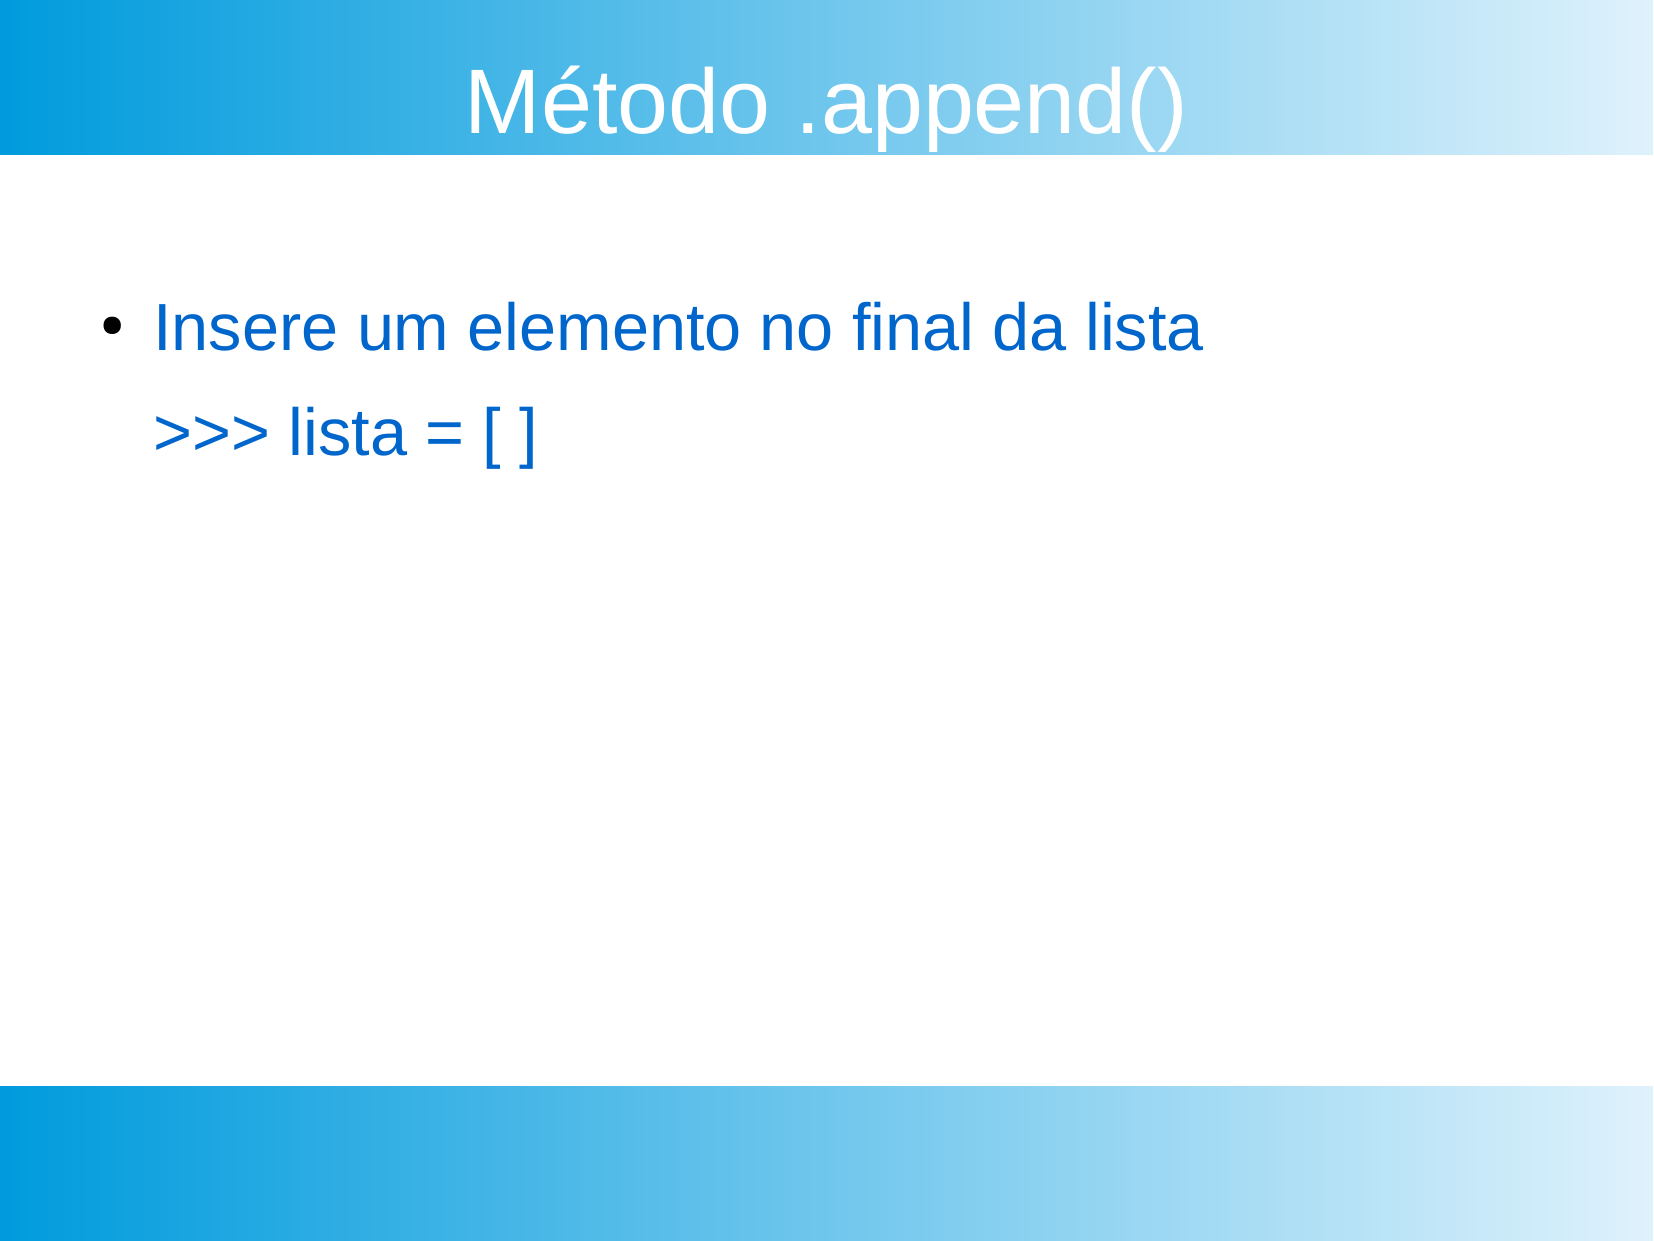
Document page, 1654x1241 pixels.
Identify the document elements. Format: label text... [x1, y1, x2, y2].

list Insere um elemento no final da lista >>> lista = [ ] [82, 290, 1571, 1010]
title Método .append() [82, 49, 1571, 155]
